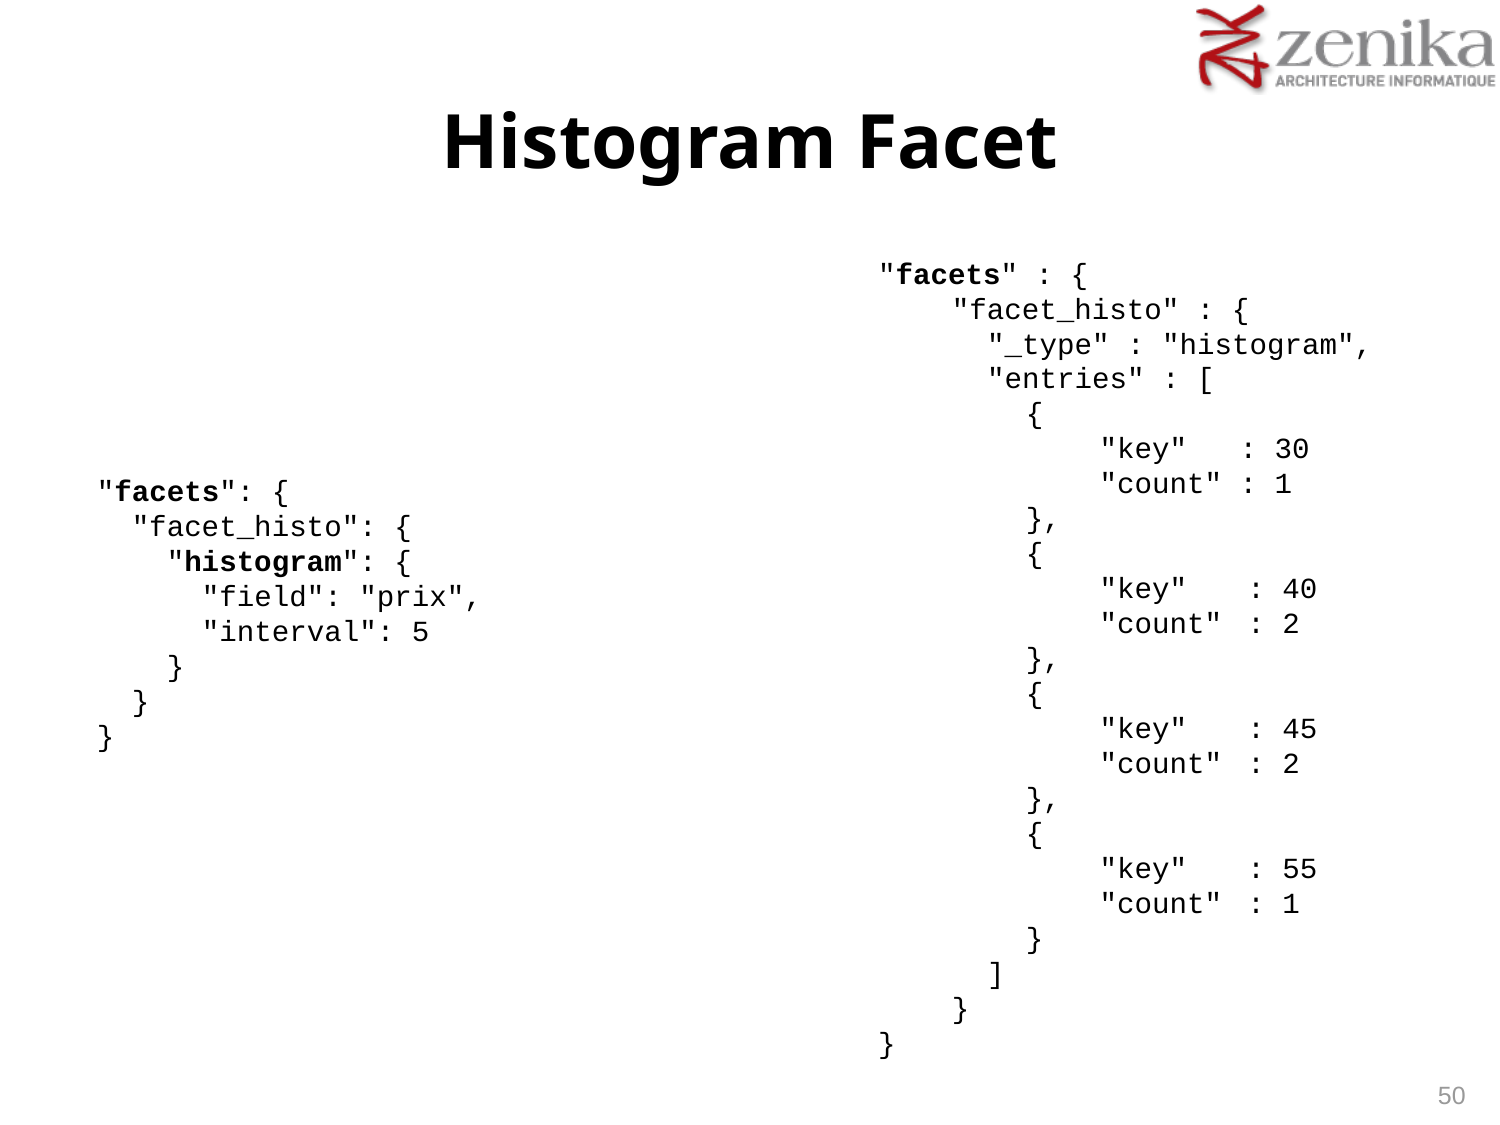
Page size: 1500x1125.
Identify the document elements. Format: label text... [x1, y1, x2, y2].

text_box "facets": { "facet_histo": { "histogram": { "field": "prix", "interval": 5 } } } [47, 465, 509, 745]
text_box Histogram Facet [75, 29, 1425, 248]
text_box "facets" : { "facet_histo" : { "_type" : "histogram", "entries" : [ { "key" : 30 "count" : 1 }, { "key" : 40 "count" : 2 }, { "key" : 45 "count" : 2 }, { "key" : 55 "count" : 1 } ] } } [789, 247, 1418, 1022]
text_box [364, 269, 543, 938]
picture [1190, 0, 1500, 95]
